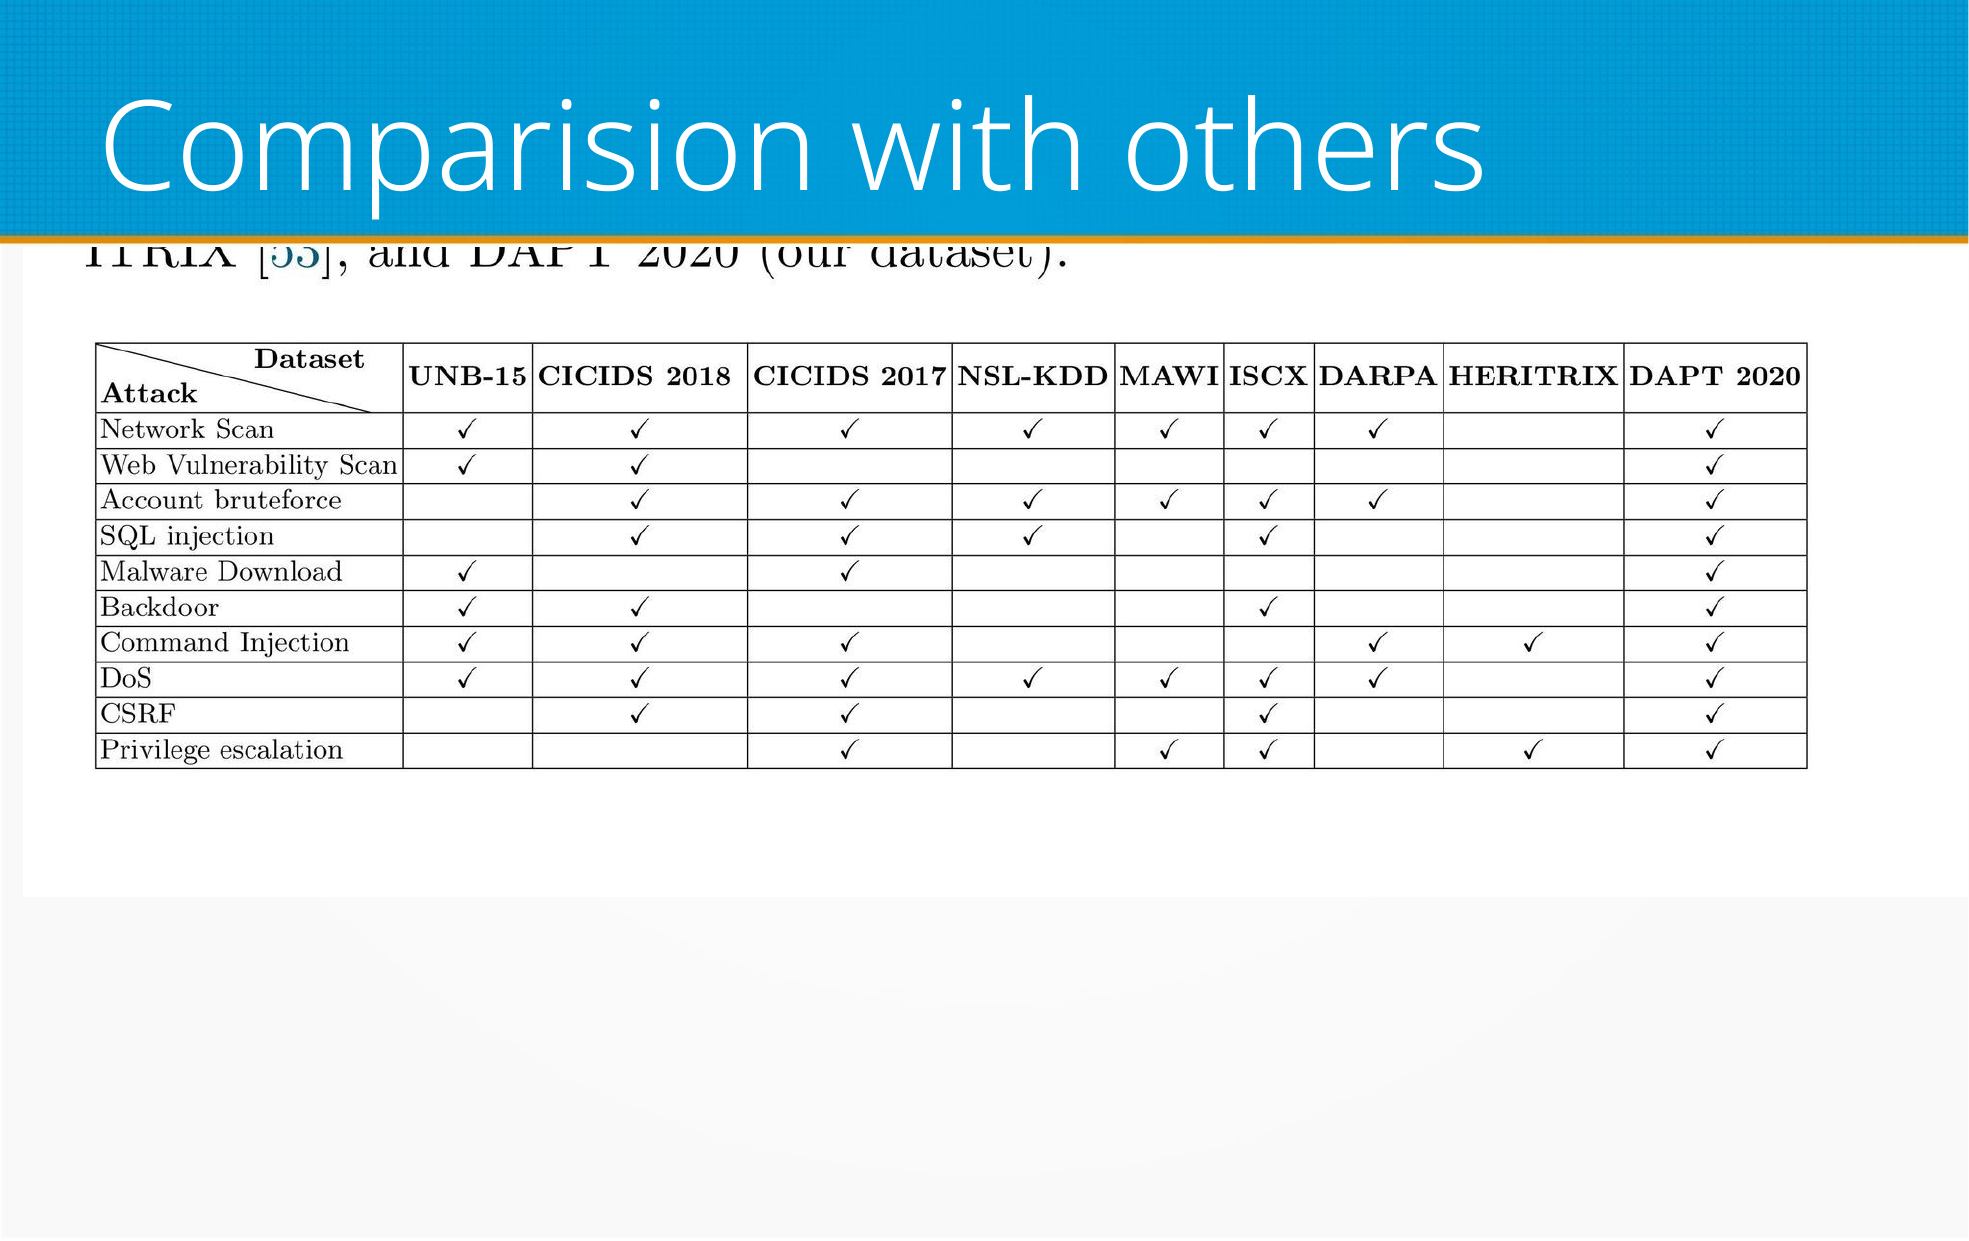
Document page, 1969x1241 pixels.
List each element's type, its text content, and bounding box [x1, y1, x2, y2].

title Comparision with others [98, 19, 1870, 227]
picture [0, 233, 1969, 1241]
